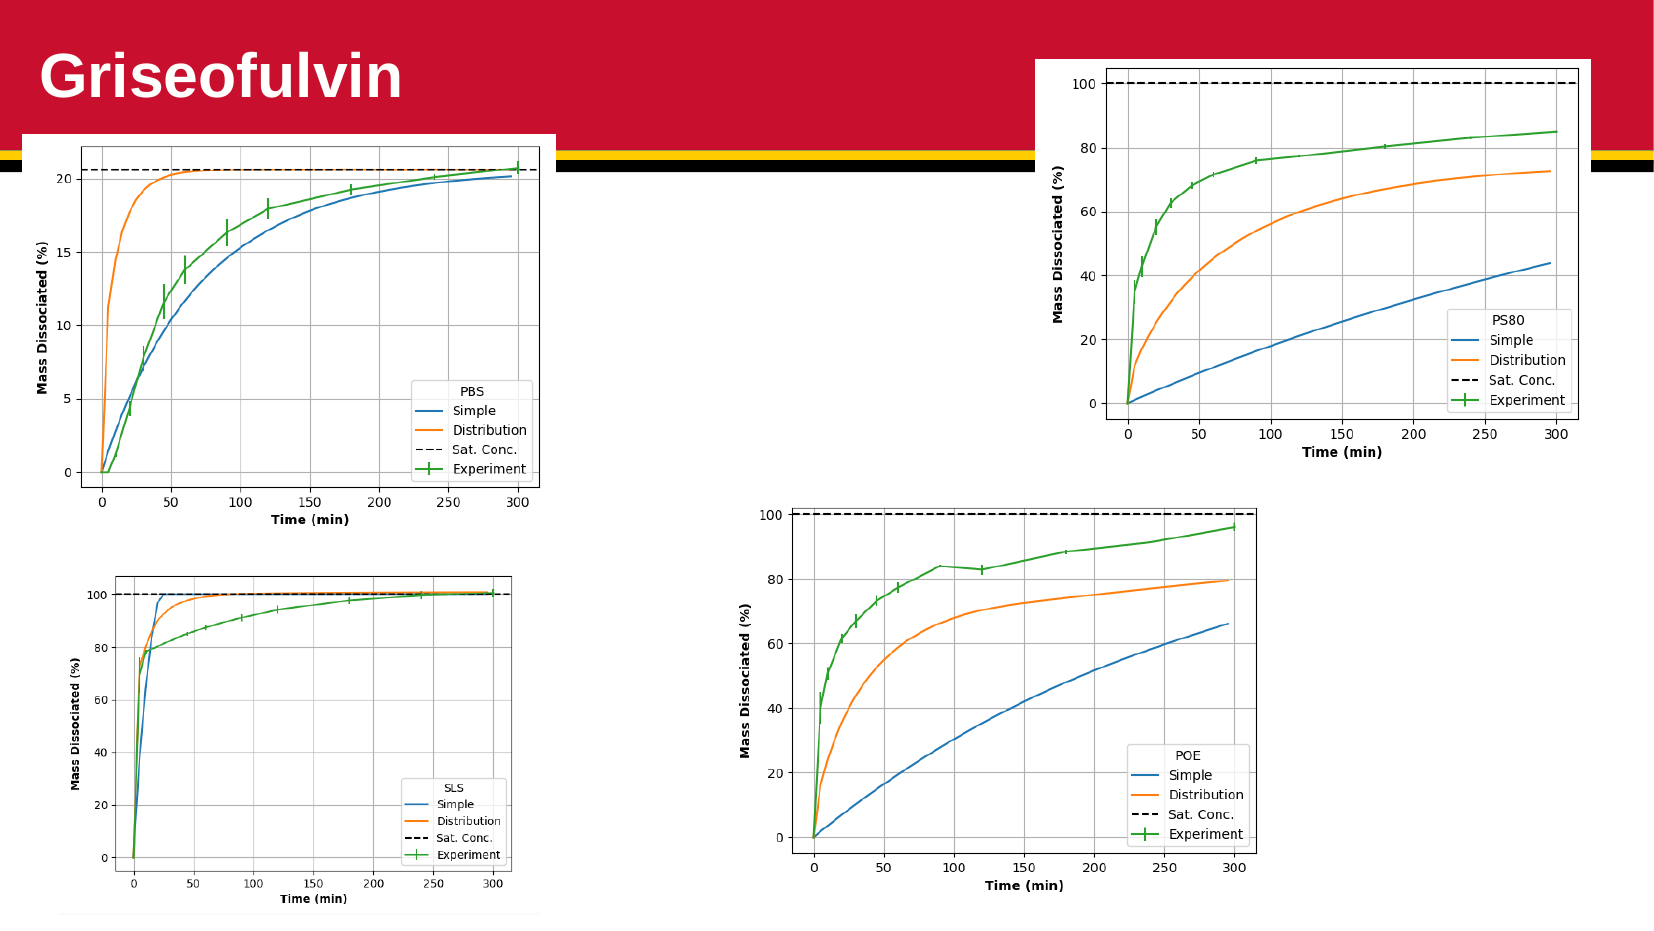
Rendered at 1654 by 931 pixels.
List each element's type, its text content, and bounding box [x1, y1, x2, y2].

picture [60, 558, 539, 916]
picture [1035, 59, 1591, 466]
picture [720, 494, 1276, 901]
title Griseofulvin [39, 19, 1531, 133]
picture [22, 134, 556, 535]
